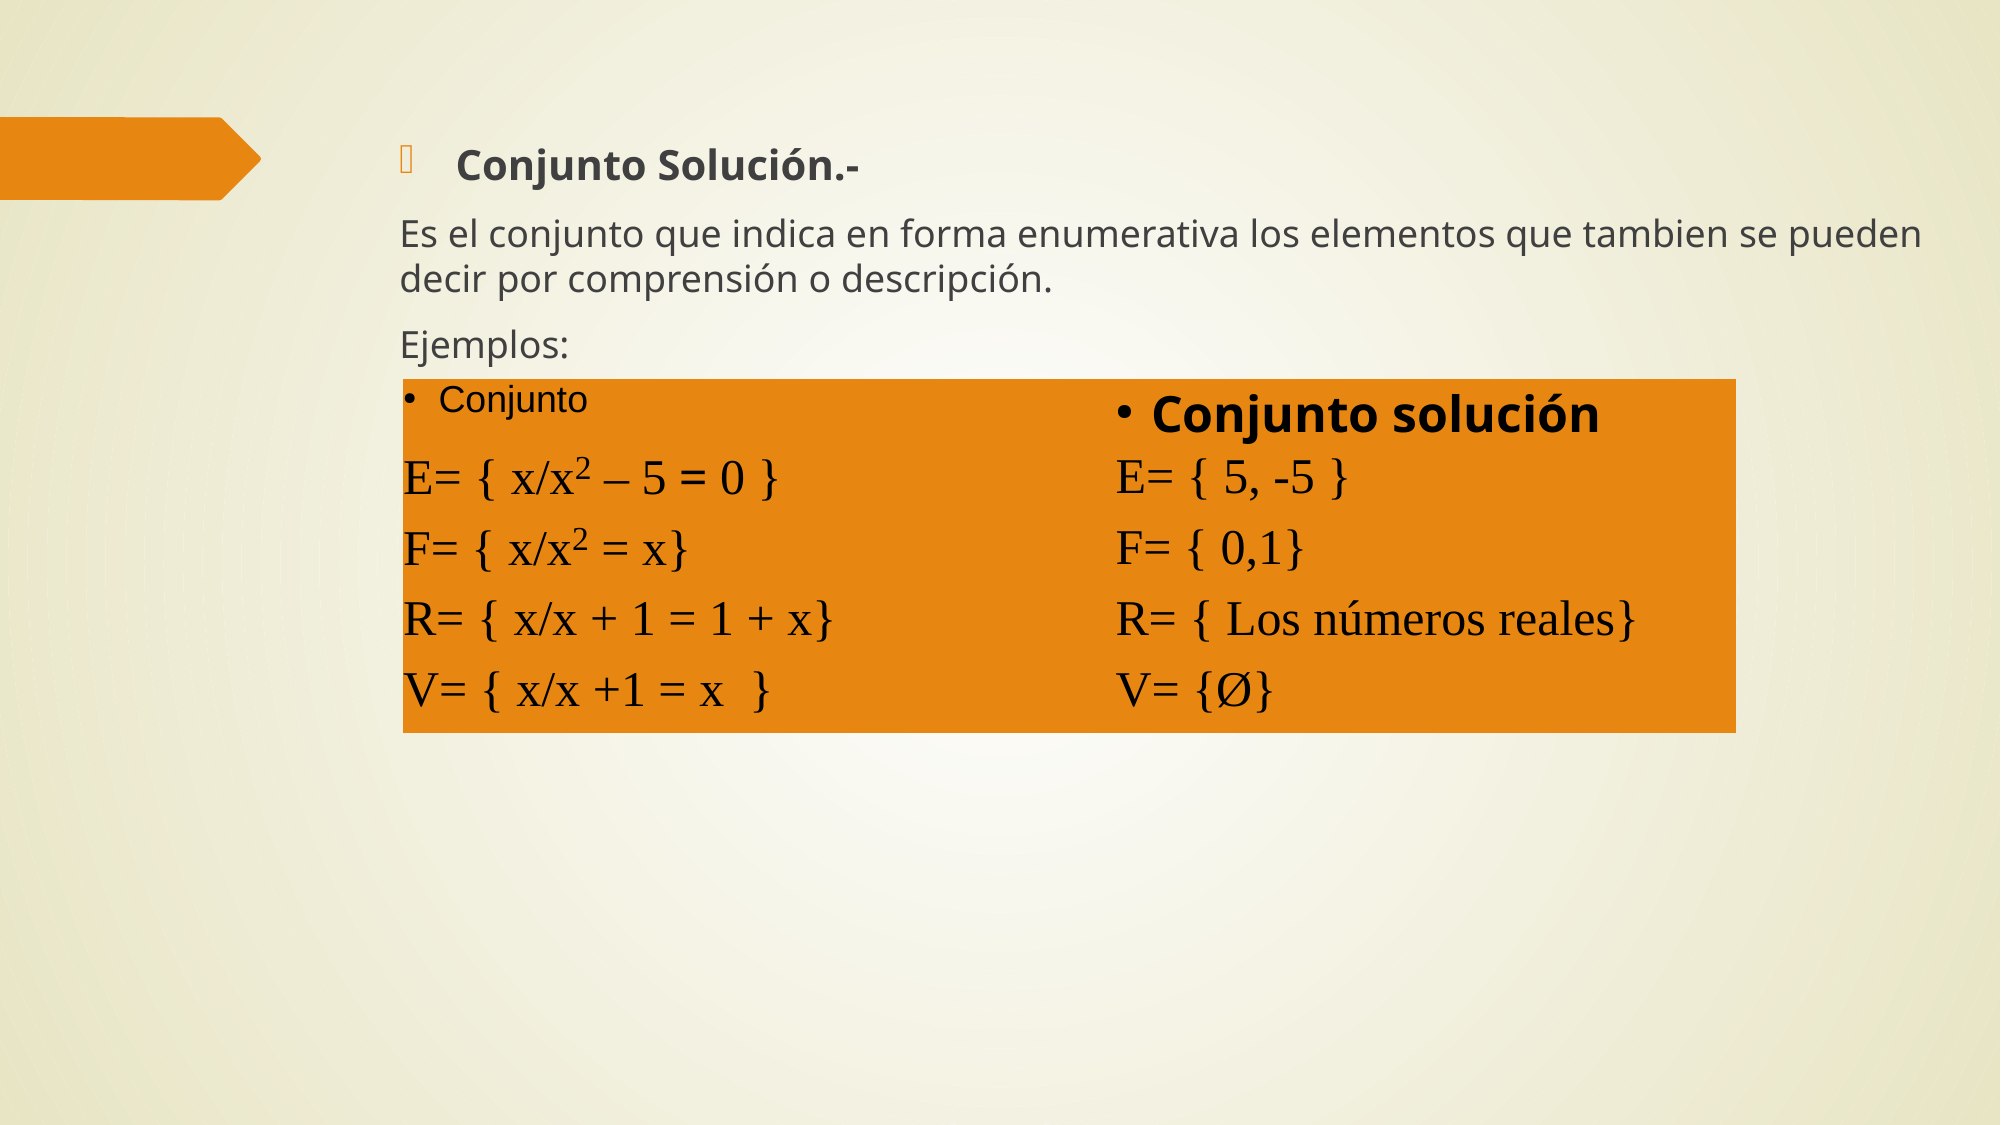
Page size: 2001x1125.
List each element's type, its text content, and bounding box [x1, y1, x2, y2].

table_cell F= { 0,1} [1116, 520, 1736, 591]
table_cell V= {Ø} [1116, 662, 1736, 733]
table_cell E= { x/x2 – 5 = 0 } [403, 450, 1116, 520]
table_cell R= { Los números reales} [1116, 591, 1736, 662]
table_cell R= { x/x + 1 = 1 + x} [403, 591, 1116, 662]
table_cell F= { x/x2 = x} [403, 520, 1116, 591]
table_header Conjunto [403, 379, 1116, 450]
table_cell E= { 5, -5 } [1116, 450, 1736, 520]
list Conjunto Solución.- Es el conjunto que indica en forma enumerativa los elementos que tambien se pueden decir por comprensión o descripción. Ejemplos: [384, 131, 1952, 1041]
table_cell V= { x/x +1 = x } [403, 662, 1116, 733]
table_header Conjunto solución [1116, 379, 1736, 450]
